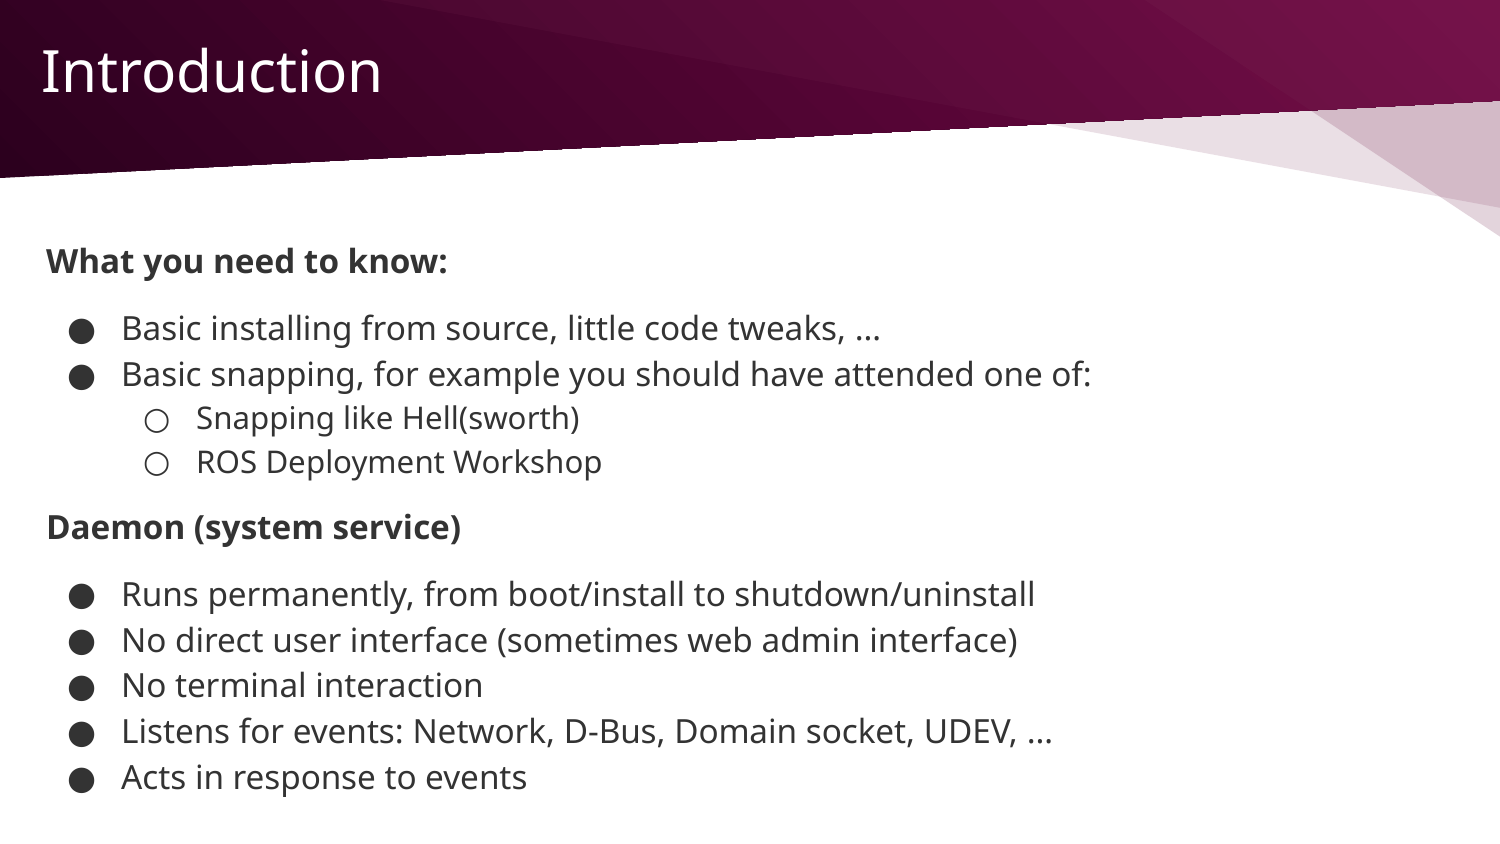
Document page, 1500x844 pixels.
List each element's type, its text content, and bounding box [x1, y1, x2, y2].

title Introduction [41, 5, 1336, 134]
list What you need to know: Basic installing from source, little code tweaks, … Basic snapping, for example you should have attended one of: Snapping like Hell(sworth) ROS Deployment Workshop Daemon (system service) Runs permanently, from boot/install to shutdown/uninstall No direct user interface (sometimes web admin interface) No terminal interaction Listens for events: Network, D-Bus, Domain socket, UDEV, … Acts in response to events [35, 229, 1324, 789]
